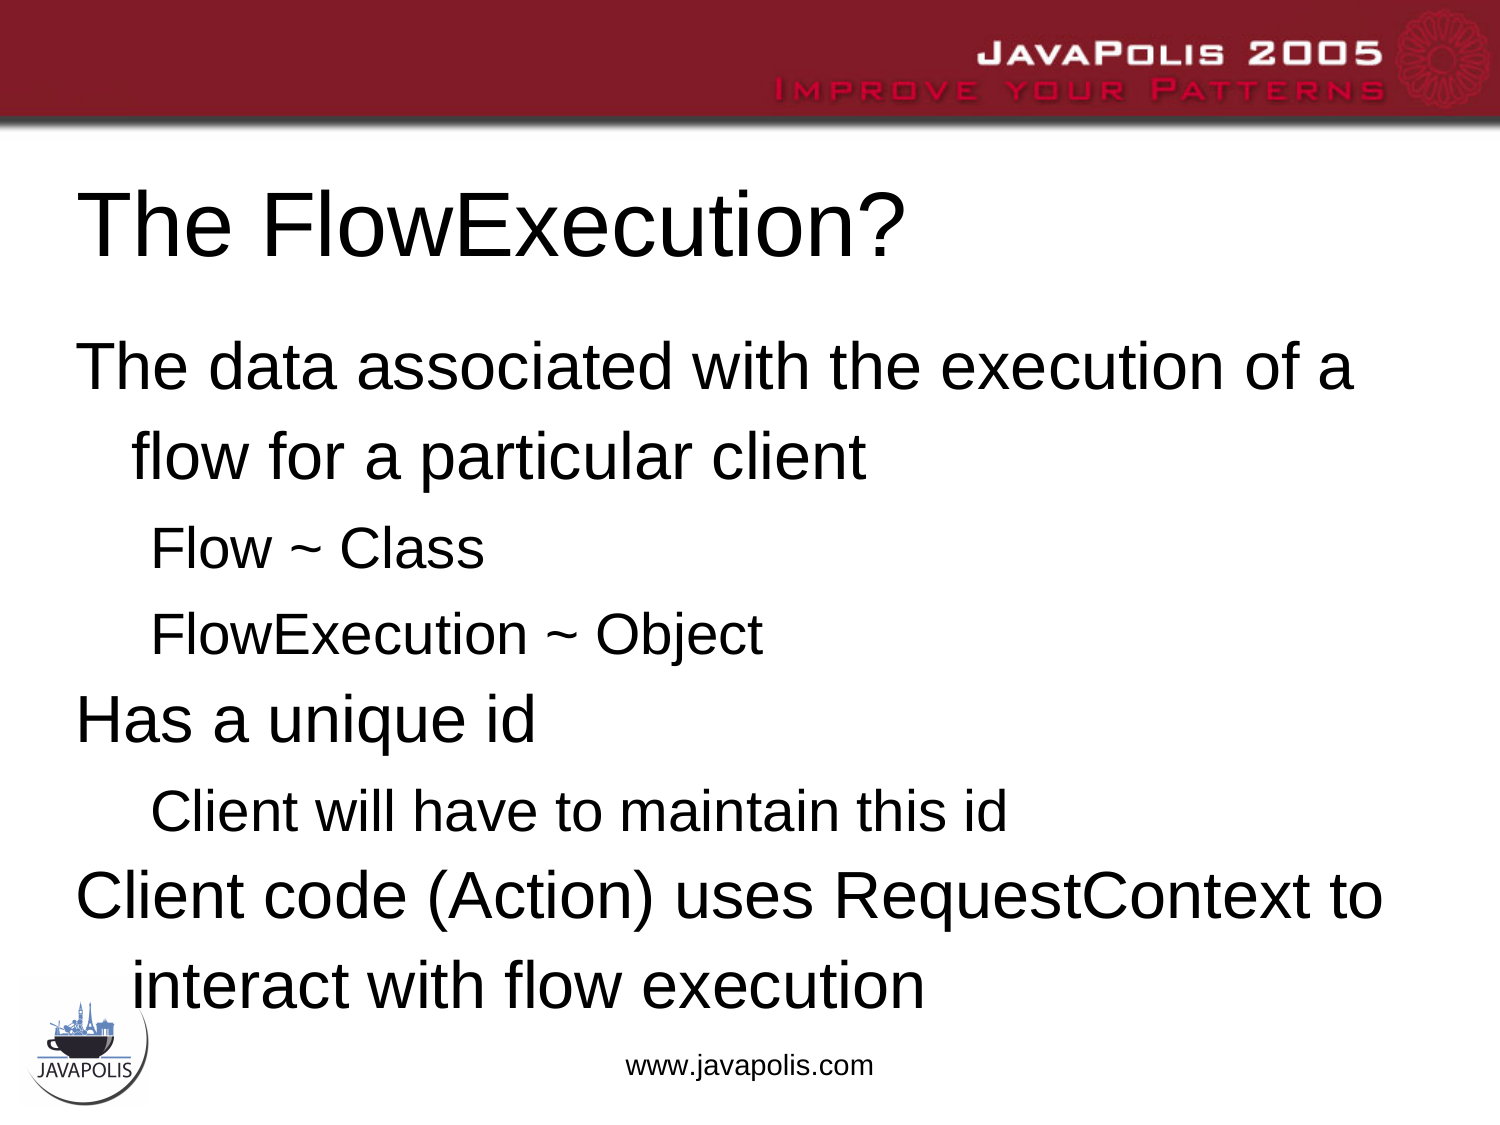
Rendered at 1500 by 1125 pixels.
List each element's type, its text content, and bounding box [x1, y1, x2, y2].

list The data associated with the execution of a flow for a particular client Flow ~ Class FlowExecution ~ Object Has a unique id Client will have to maintain this id Client code (Action) uses RequestContext to interact with flow execution [75, 314, 1426, 1012]
picture [20, 976, 149, 1106]
title The FlowExecution? [76, 148, 1424, 279]
picture [0, 0, 1500, 140]
